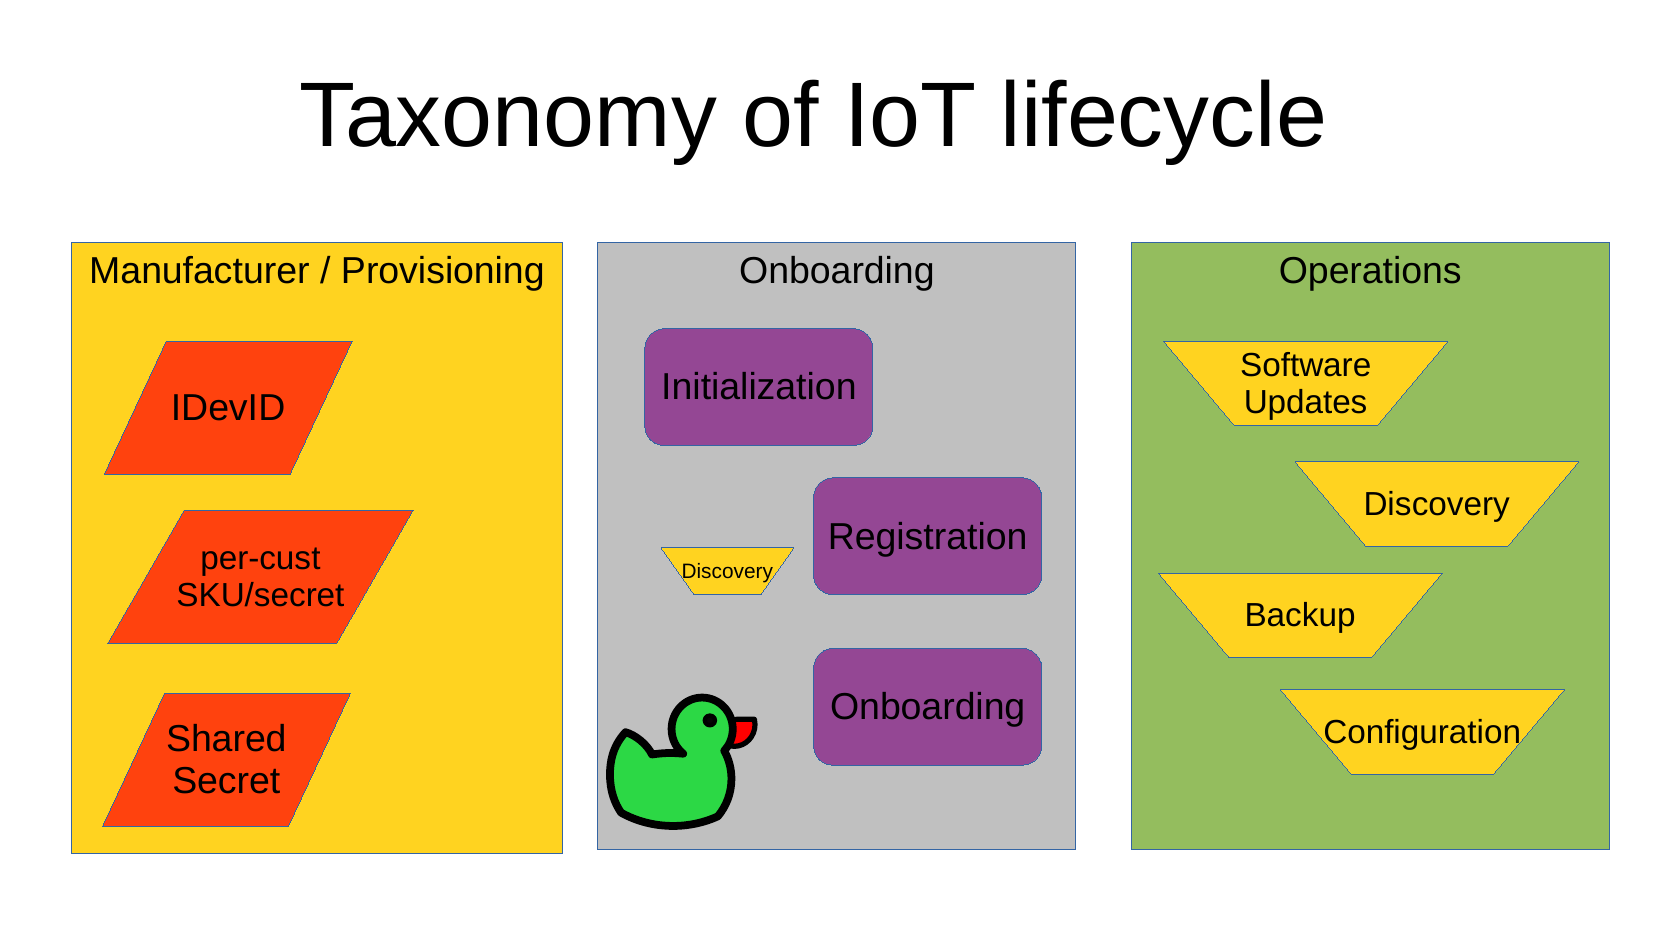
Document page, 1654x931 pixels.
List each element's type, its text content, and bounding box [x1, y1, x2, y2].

text_box Manufacturer / Provisioning [71, 242, 563, 854]
text_box Registration [813, 477, 1042, 595]
text_box Backup [1158, 573, 1443, 658]
text_box Shared Secret [102, 693, 351, 827]
text_box Operations [1131, 242, 1610, 850]
text_box IDevID [104, 341, 353, 475]
title Taxonomy of IoT lifecycle [82, 37, 1571, 193]
text_box per-cust SKU/secret [107, 510, 414, 644]
text_box Initialization [644, 328, 873, 446]
picture [597, 682, 766, 850]
text_box Discovery [661, 547, 794, 595]
text_box Configuration [1280, 689, 1565, 775]
text_box Onboarding [597, 242, 1076, 850]
text_box Onboarding [813, 648, 1042, 766]
text_box Discovery [1295, 461, 1579, 547]
text_box Software Updates [1163, 341, 1448, 426]
